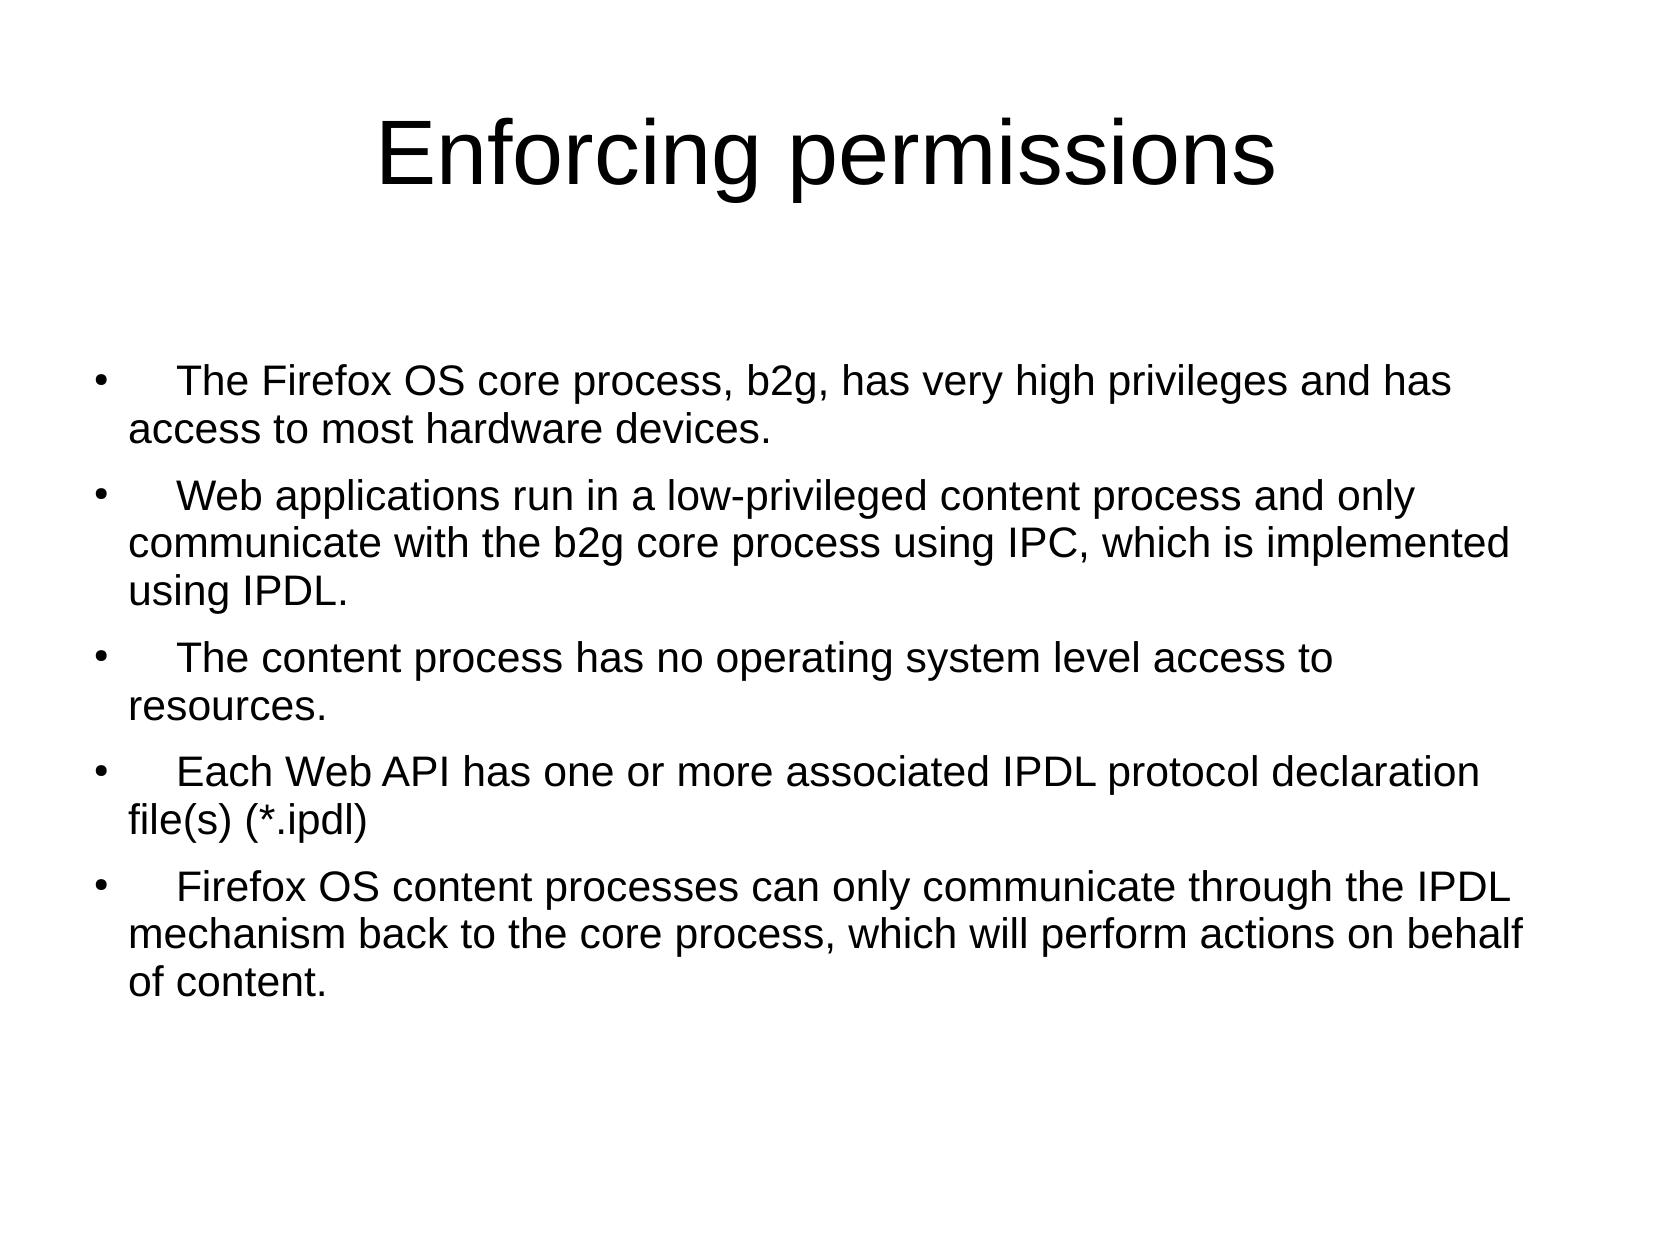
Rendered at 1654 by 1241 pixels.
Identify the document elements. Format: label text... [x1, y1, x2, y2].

list The Firefox OS core process, b2g, has very high privileges and has access to most hardware devices. Web applications run in a low-privileged content process and only communicate with the b2g core process using IPC, which is implemented using IPDL. The content process has no operating system level access to resources. Each Web API has one or more associated IPDL protocol declaration file(s) (*.ipdl) Firefox OS content processes can only communicate through the IPDL mechanism back to the core process, which will perform actions on behalf of content. [82, 290, 1538, 1010]
title Enforcing permissions [82, 49, 1571, 257]
